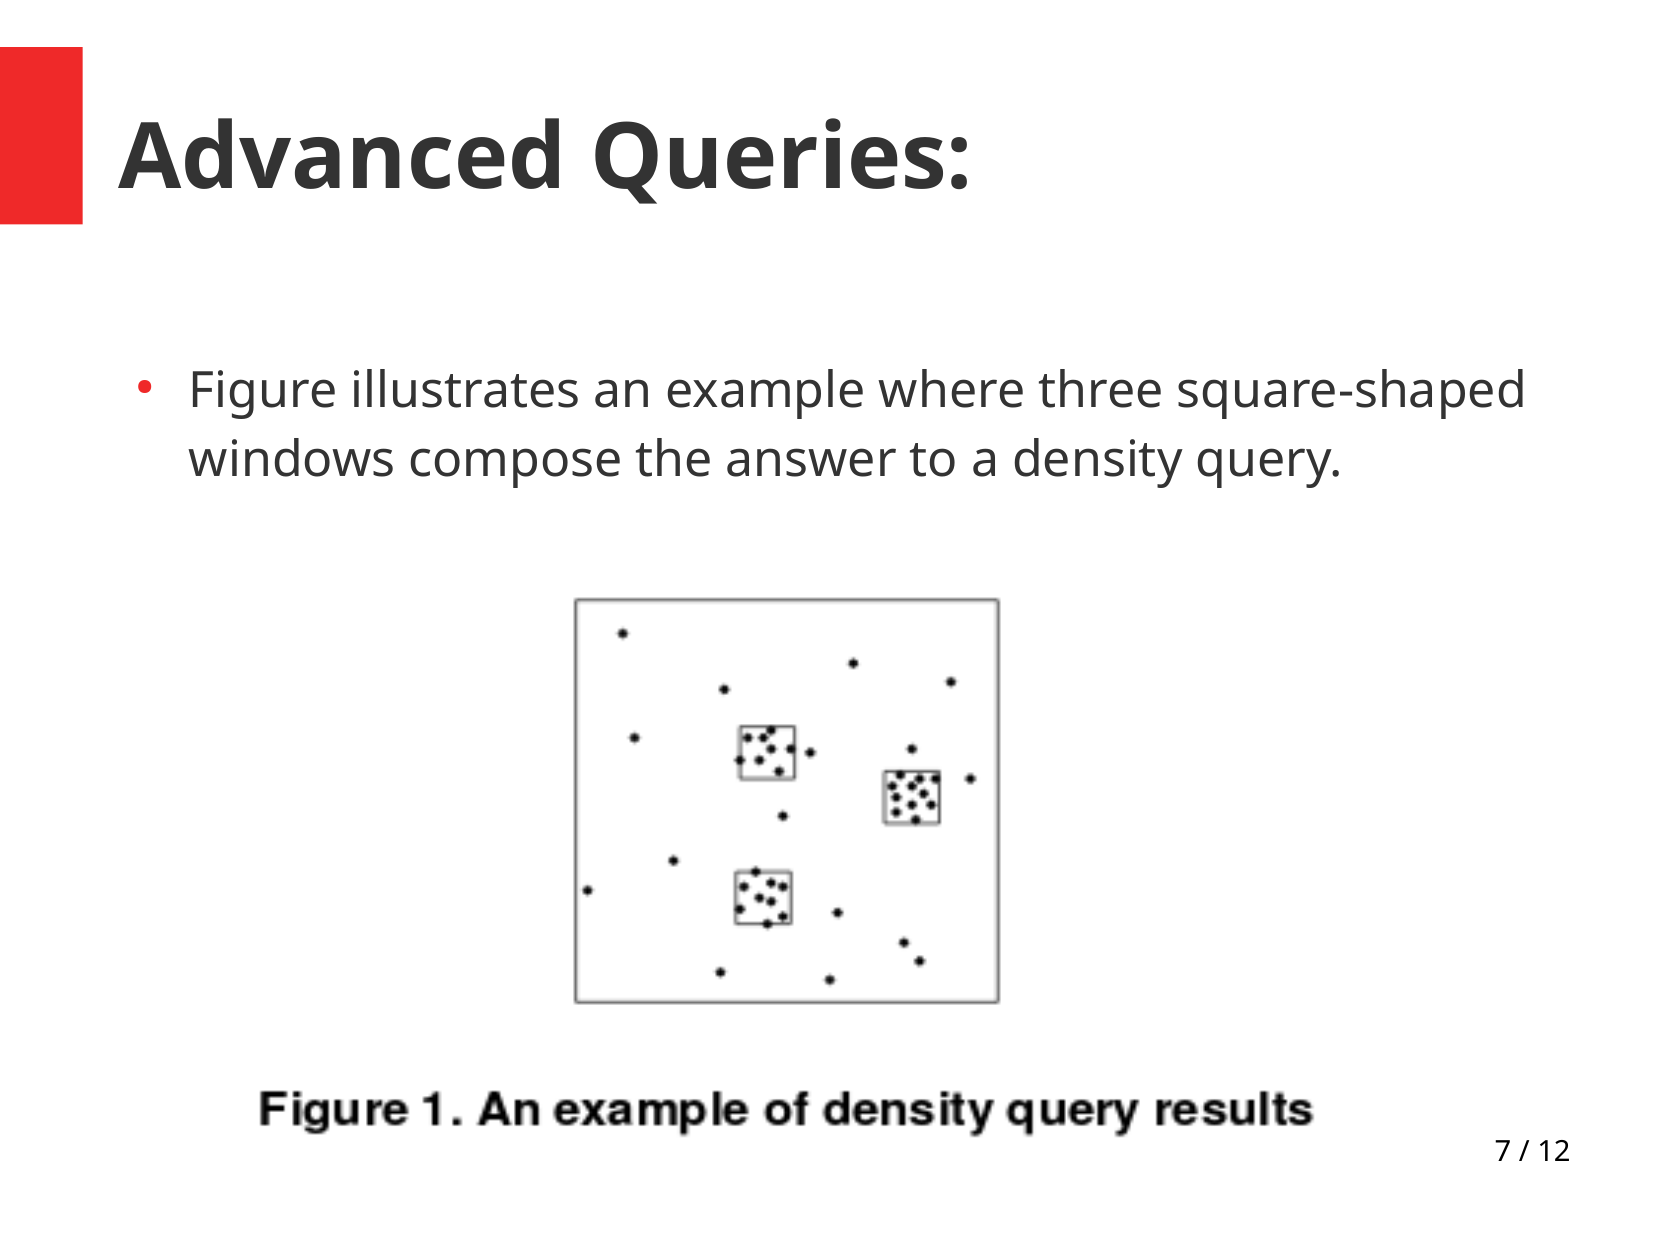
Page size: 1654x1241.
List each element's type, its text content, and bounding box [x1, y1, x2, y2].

picture [232, 554, 1341, 1174]
list Figure illustrates an example where three square-shaped windows compose the answer to a density query. [118, 354, 1536, 1074]
title Advanced Queries: [118, 49, 1571, 257]
